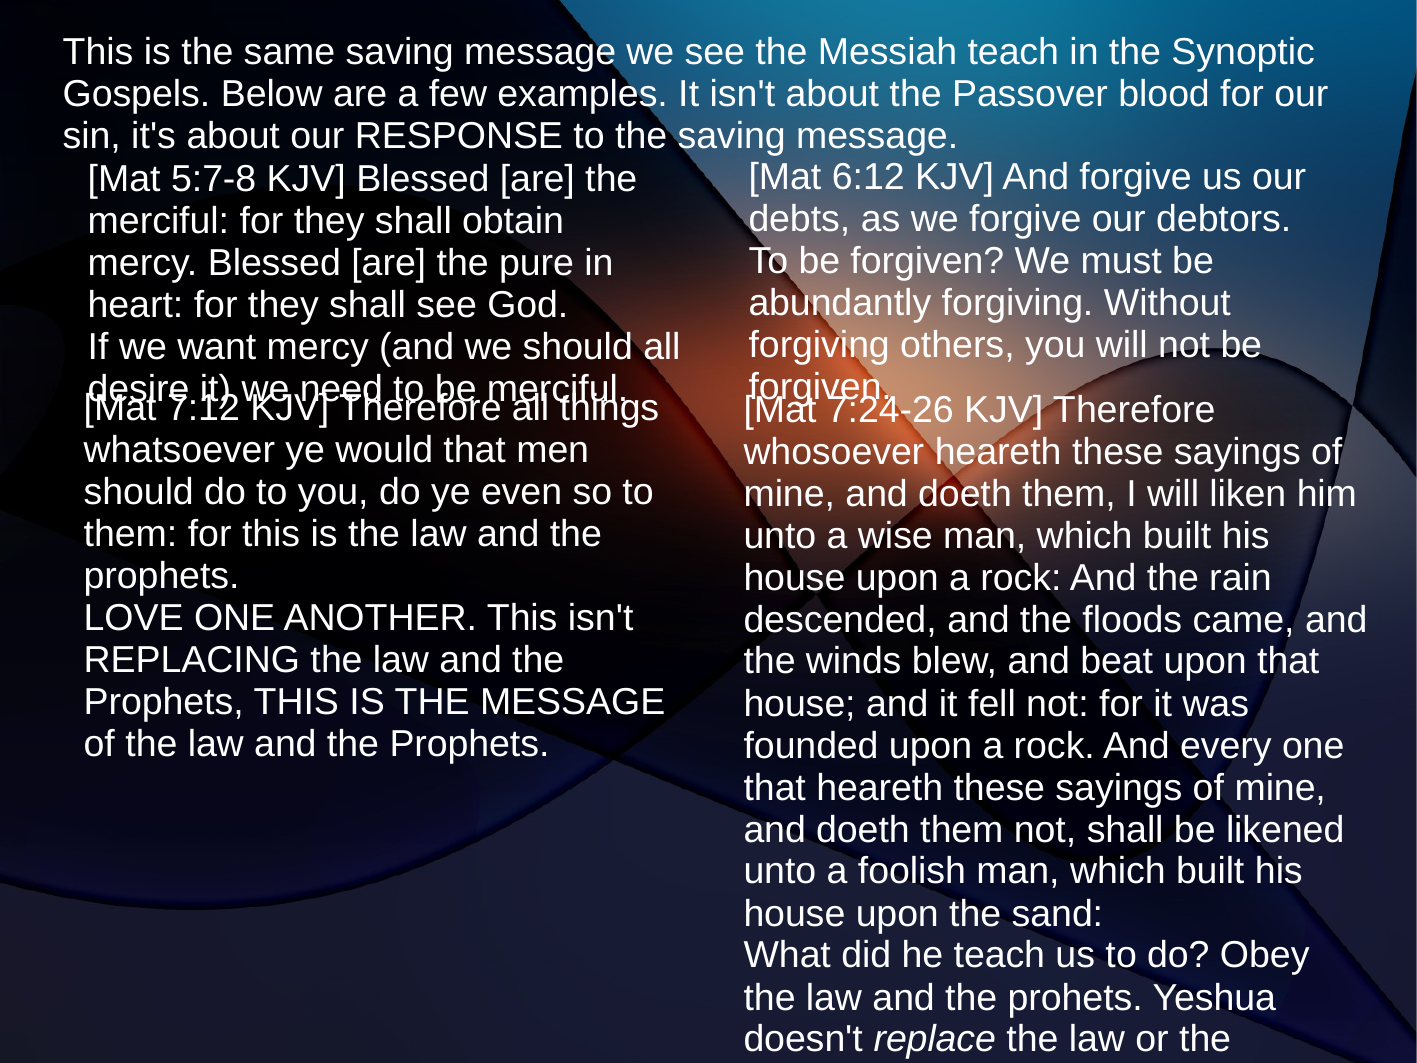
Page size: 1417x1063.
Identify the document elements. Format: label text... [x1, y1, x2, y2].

text_box [Mat 7:24-26 KJV] Therefore whosoever heareth these sayings of mine, and doeth them, I will liken him unto a wise man, which built his house upon a rock: And the rain descended, and the floods came, and the winds blew, and beat upon that house; and it fell not: for it was founded upon a rock. And every one that heareth these sayings of mine, and doeth them not, shall be likened unto a foolish man, which built his house upon the sand: What did he teach us to do? Obey the law and the prohets. Yeshua doesn't replace the law or the Prophets, he is amplifying them and demonstrating how to obey them. Be like the wise man. [728, 380, 1384, 1036]
picture [911, 140, 921, 146]
picture [317, 140, 326, 146]
picture [813, 140, 821, 148]
text_box [Mat 5:7-8 KJV] Blessed [are] the merciful: for they shall obtain mercy. Blessed [are] the pure in heart: for they shall see God. If we want mercy (and we should all desire it) we need to be merciful. [72, 150, 698, 568]
picture [741, 140, 747, 148]
picture [295, 140, 306, 146]
picture [825, 140, 833, 148]
picture [880, 140, 889, 148]
picture [588, 140, 599, 146]
picture [254, 140, 263, 146]
picture [462, 140, 479, 146]
picture [191, 140, 201, 146]
picture [832, 140, 861, 148]
picture [762, 140, 769, 148]
picture [750, 140, 759, 148]
picture [233, 140, 244, 146]
picture [782, 140, 799, 148]
picture [0, 0, 1417, 1063]
picture [861, 140, 880, 148]
picture [802, 140, 810, 148]
picture [903, 140, 911, 148]
picture [890, 140, 900, 146]
picture [769, 140, 779, 146]
text_box [Mat 7:12 KJV] Therefore all things whatsoever ye would that men should do to you, do ye even so to them: for this is the law and the prophets. LOVE ONE ANOTHER. This isn't REPLACING the law and the Prophets, THIS IS THE MESSAGE of the law and the Prophets. [68, 379, 694, 797]
picture [701, 140, 711, 146]
picture [213, 140, 223, 146]
text_box [Mat 6:12 KJV] And forgive us our debts, as we forgive our debtors. To be forgiven? We must be abundantly forgiving. Without forgiving others, you will not be forgiven. [733, 148, 1359, 368]
text_box This is the same saving message we see the Messiah teach in the Synoptic Gospels. Below are a few examples. It isn't about the Passover blood for our sin, it's about our RESPONSE to the saving message. [47, 22, 1387, 140]
picture [924, 140, 932, 148]
